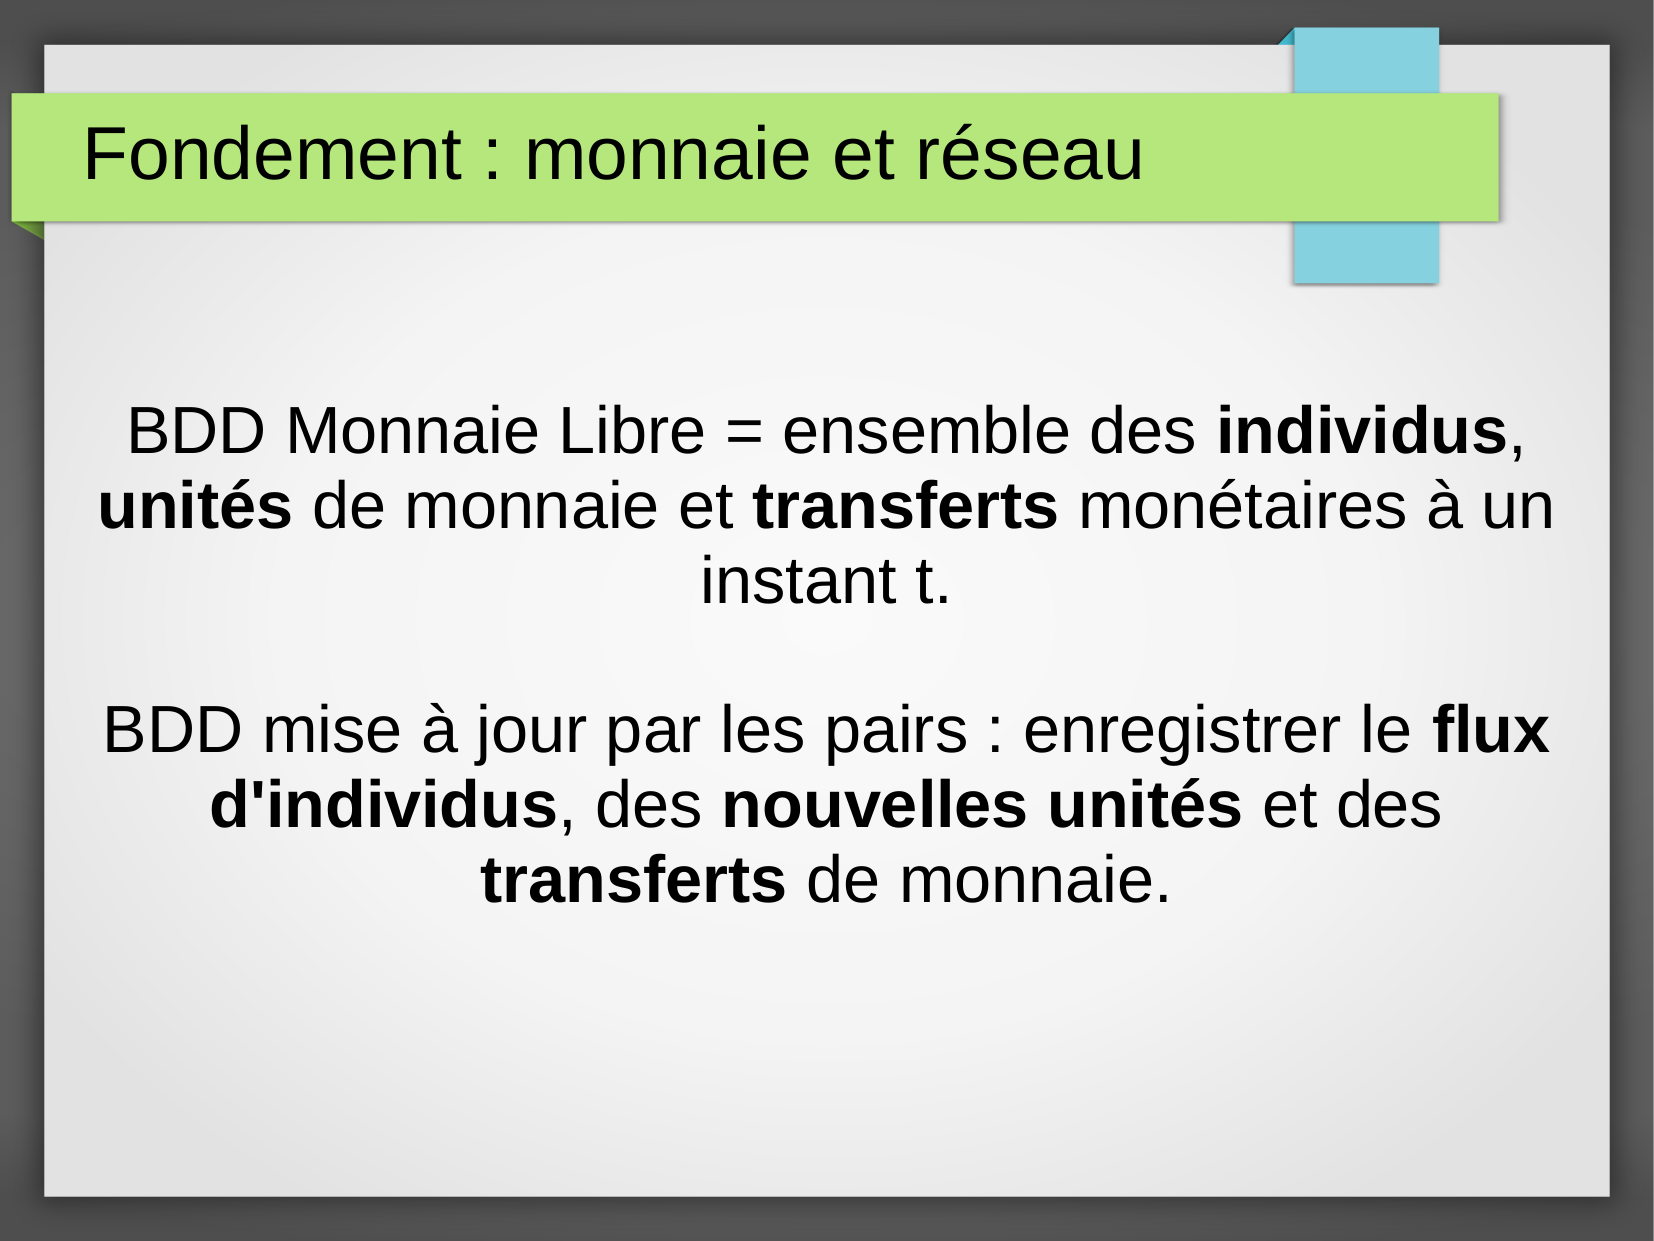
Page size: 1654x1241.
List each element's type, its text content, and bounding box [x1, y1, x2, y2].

title Fondement : monnaie et réseau [82, 94, 1264, 213]
picture [0, 0, 1654, 1241]
subtitle BDD Monnaie Libre = ensemble des individus, unités de monnaie et transferts monétaires à un instant t. BDD mise à jour par les pairs : enregistrer le flux d'individus, des nouvelles unités et des transferts de monnaie. [82, 295, 1571, 1015]
